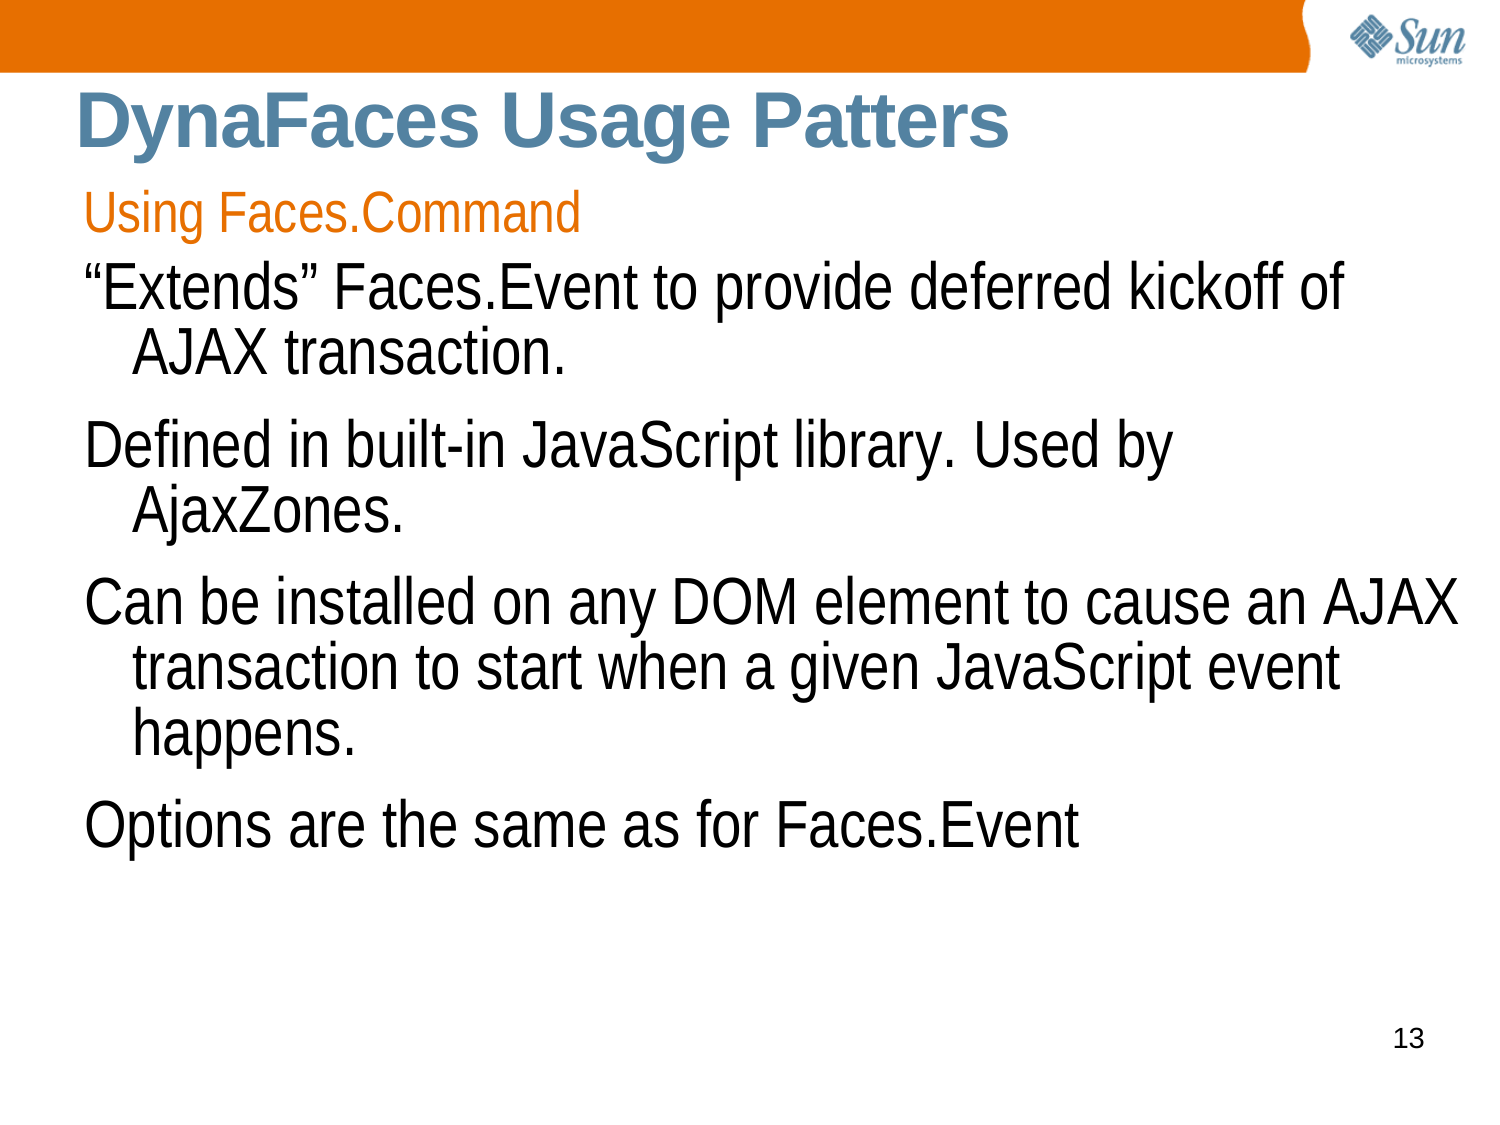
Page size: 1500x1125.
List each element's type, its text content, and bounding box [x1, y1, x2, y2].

text_box Using Faces.Command [83, 187, 1351, 255]
picture [0, 0, 1500, 75]
list “Extends” Faces.Event to provide deferred kickoff of AJAX transaction. Defined in built-in JavaScript library. Used by AjaxZones. Can be installed on any DOM element to cause an AJAX transaction to start when a given JavaScript event happens. Options are the same as for Faces.Event [64, 257, 1463, 874]
title DynaFaces Usage Patters [75, 83, 1437, 188]
